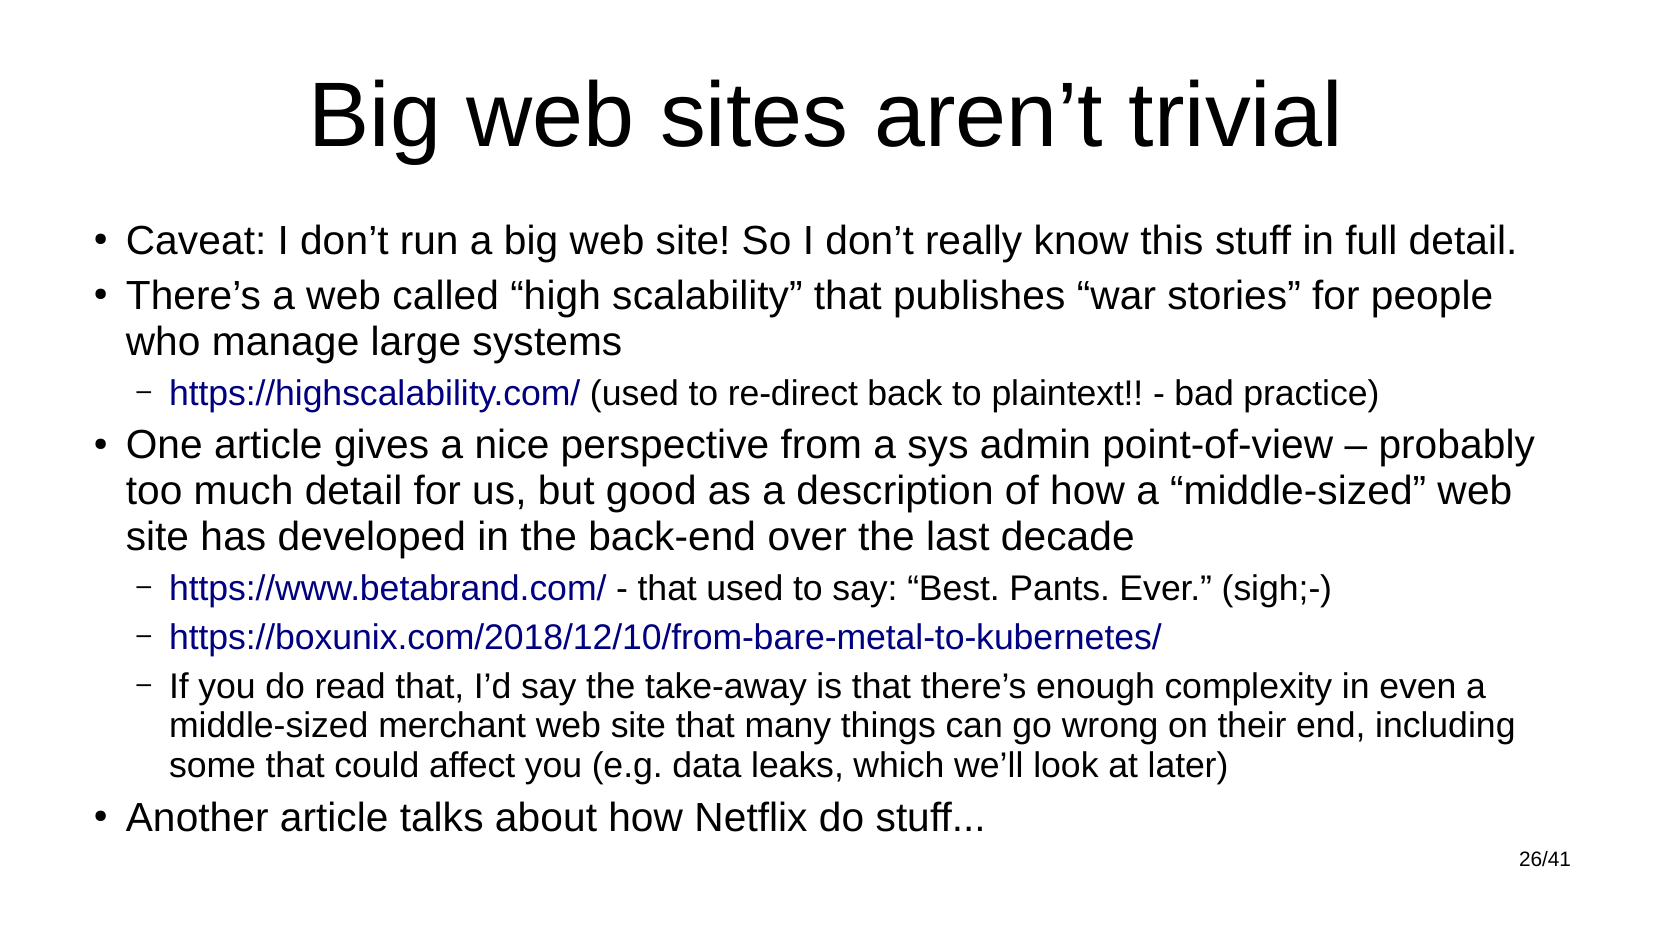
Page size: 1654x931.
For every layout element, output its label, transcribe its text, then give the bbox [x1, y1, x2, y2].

list Caveat: I don’t run a big web site! So I don’t really know this stuff in full detail. There’s a web called “high scalability” that publishes “war stories” for people who manage large systems https://highscalability.com/ (used to re-direct back to plaintext!! - bad practice) One article gives a nice perspective from a sys admin point-of-view – probably too much detail for us, but good as a description of how a “middle-sized” web site has developed in the back-end over the last decade https://www.betabrand.com/ - that used to say: “Best. Pants. Ever.” (sigh;-) https://boxunix.com/2018/12/10/from-bare-metal-to-kubernetes/ If you do read that, I’d say the take-away is that there’s enough complexity in even a middle-sized merchant web site that many things can go wrong on their end, including some that could affect you (e.g. data leaks, which we’ll look at later) Another article talks about how Netflix do stuff... [82, 217, 1571, 843]
title Big web sites aren’t trivial [82, 37, 1571, 193]
